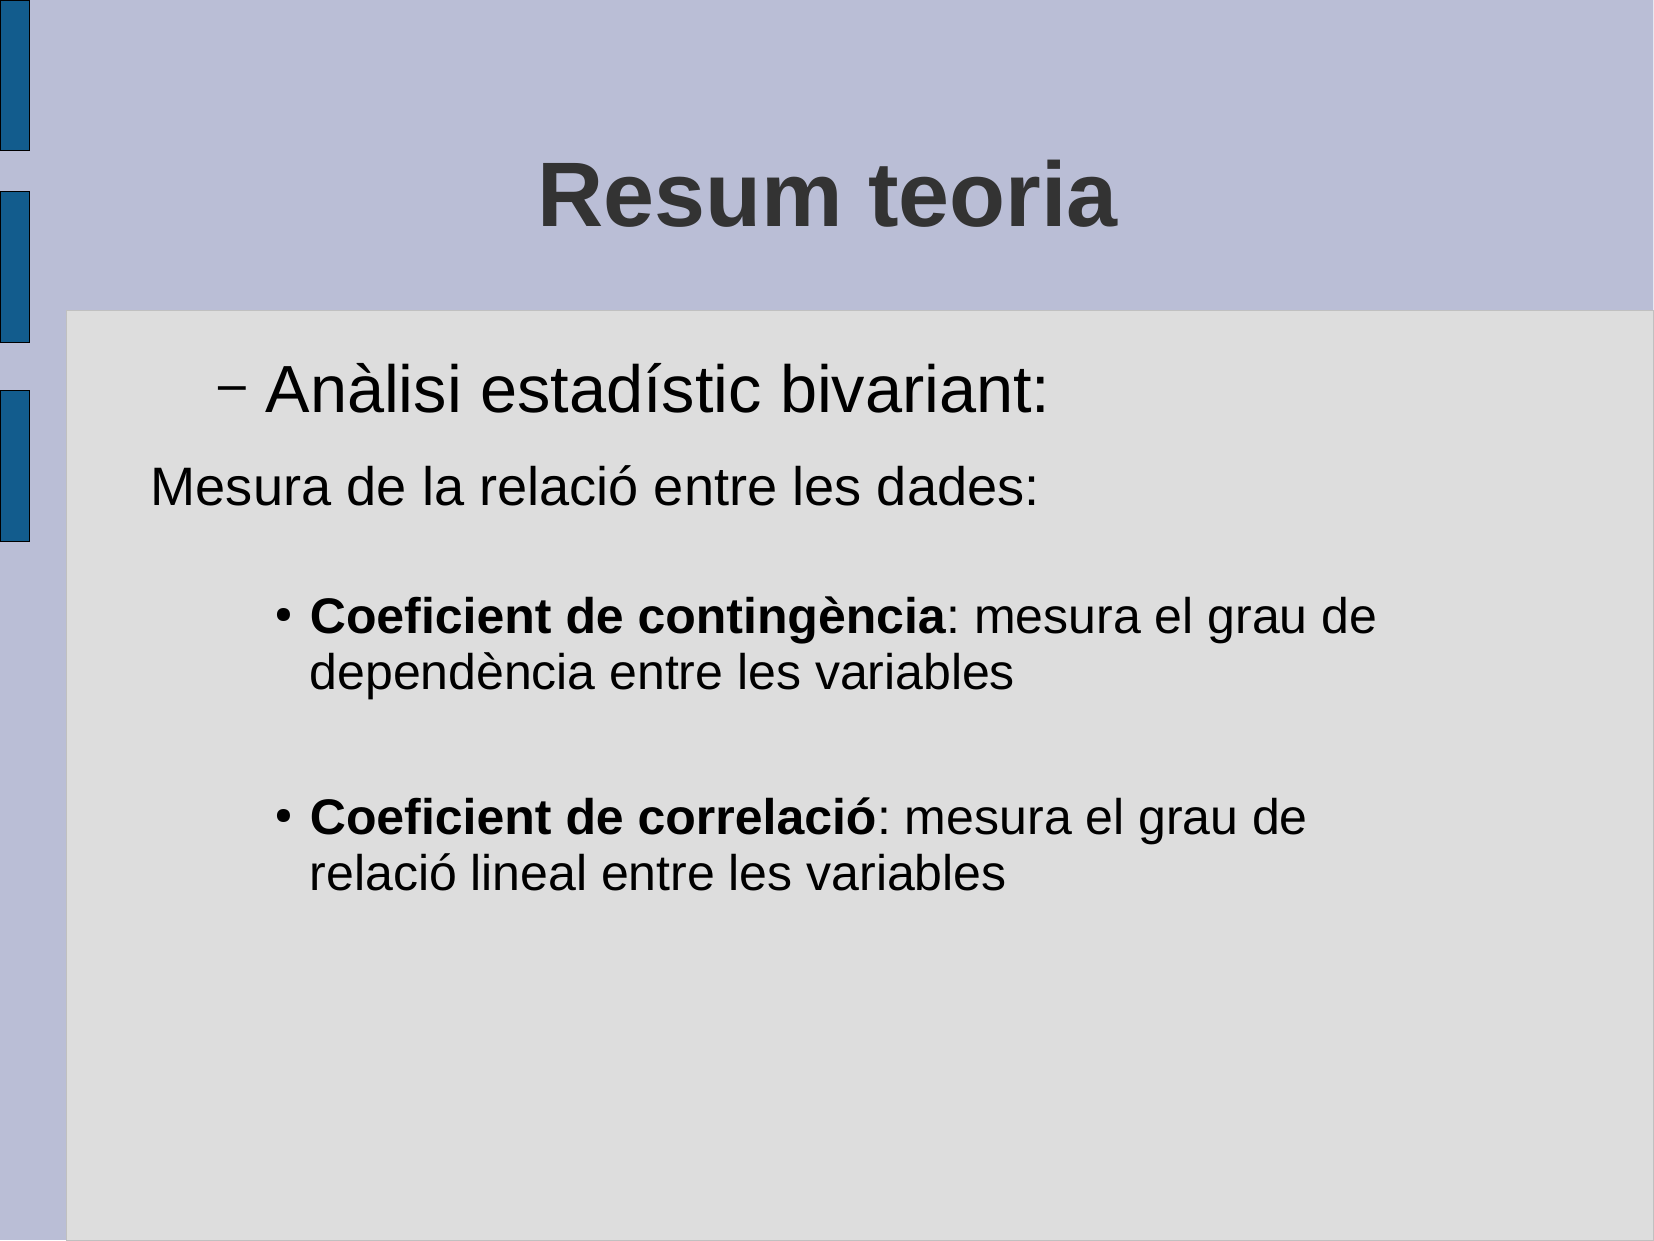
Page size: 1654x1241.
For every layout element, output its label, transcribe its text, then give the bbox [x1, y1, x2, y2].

text_box Coeficient de contingència: mesura el grau de dependència entre les variables [82, 580, 1441, 709]
text_box Coeficient de correlació: mesura el grau de relació lineal entre les variables [82, 781, 1353, 910]
title Resum teoria [121, 91, 1534, 299]
text_box Mesura de la relació entre les dades: [118, 448, 1654, 525]
text_box Anàlisi estadístic bivariant: [124, 352, 1565, 443]
